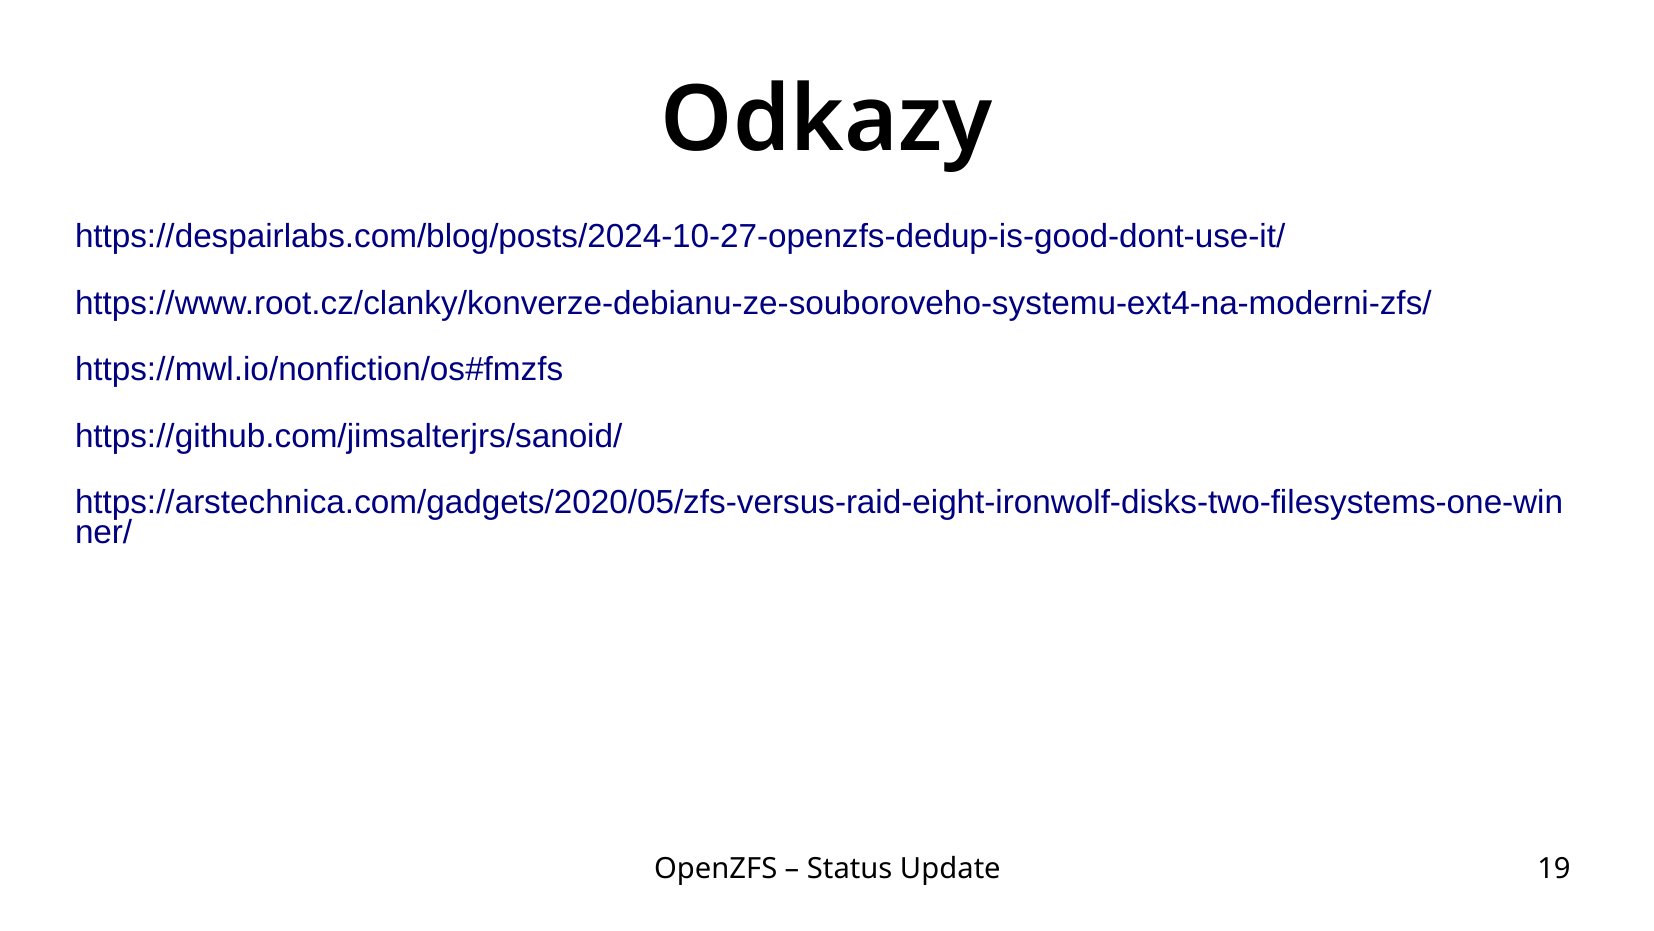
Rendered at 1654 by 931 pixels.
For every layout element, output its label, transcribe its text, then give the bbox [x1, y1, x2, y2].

list https://despairlabs.com/blog/posts/2024-10-27-openzfs-dedup-is-good-dont-use-it/ https://www.root.cz/clanky/konverze-debianu-ze-souboroveho-systemu-ext4-na-moderni-zfs/ https://mwl.io/nonfiction/os#fmzfs https://github.com/jimsalterjrs/sanoid/ https://arstechnica.com/gadgets/2020/05/zfs-versus-raid-eight-ironwolf-disks-two-filesystems-one-winner/ [75, 217, 1576, 758]
title Odkazy [82, 37, 1571, 193]
